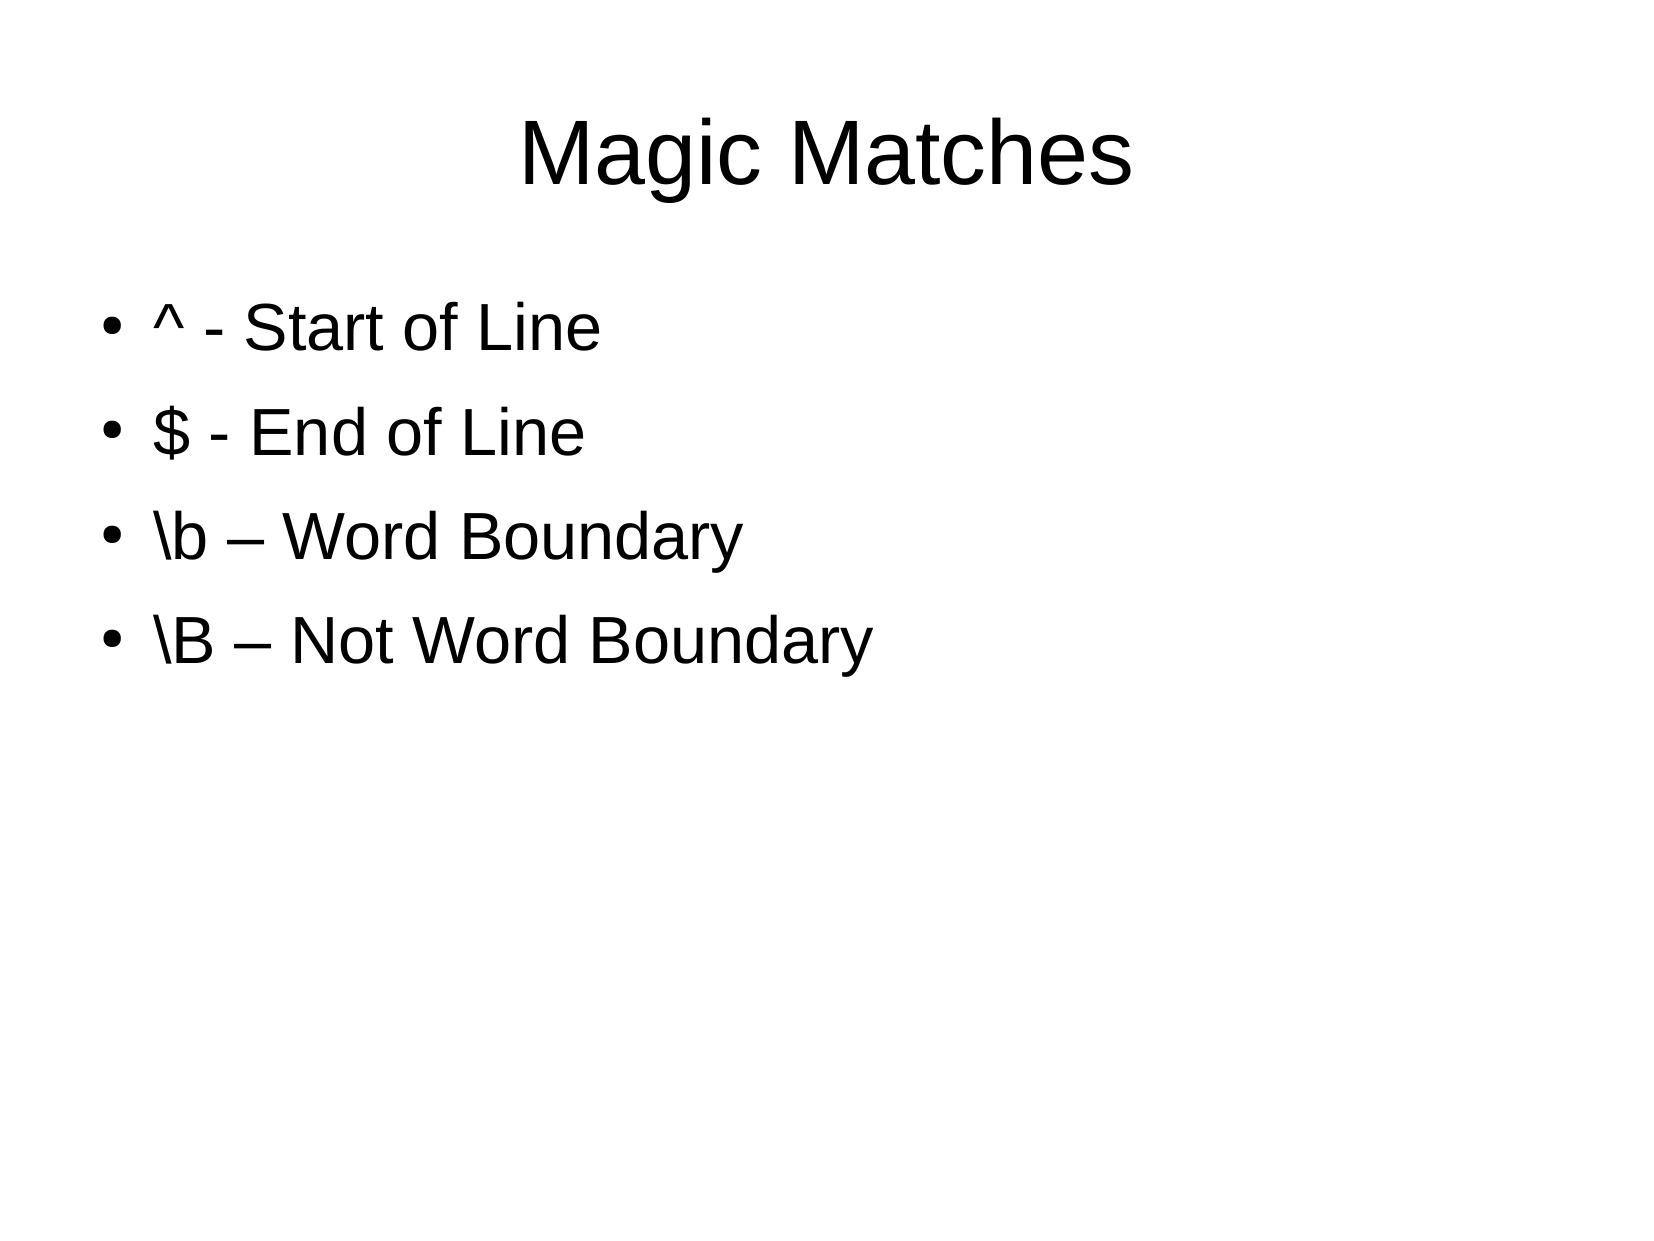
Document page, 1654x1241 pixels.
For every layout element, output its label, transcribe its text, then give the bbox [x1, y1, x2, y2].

list ^ - Start of Line $ - End of Line \b – Word Boundary \B – Not Word Boundary [82, 290, 1571, 1094]
title Magic Matches [82, 56, 1571, 250]
